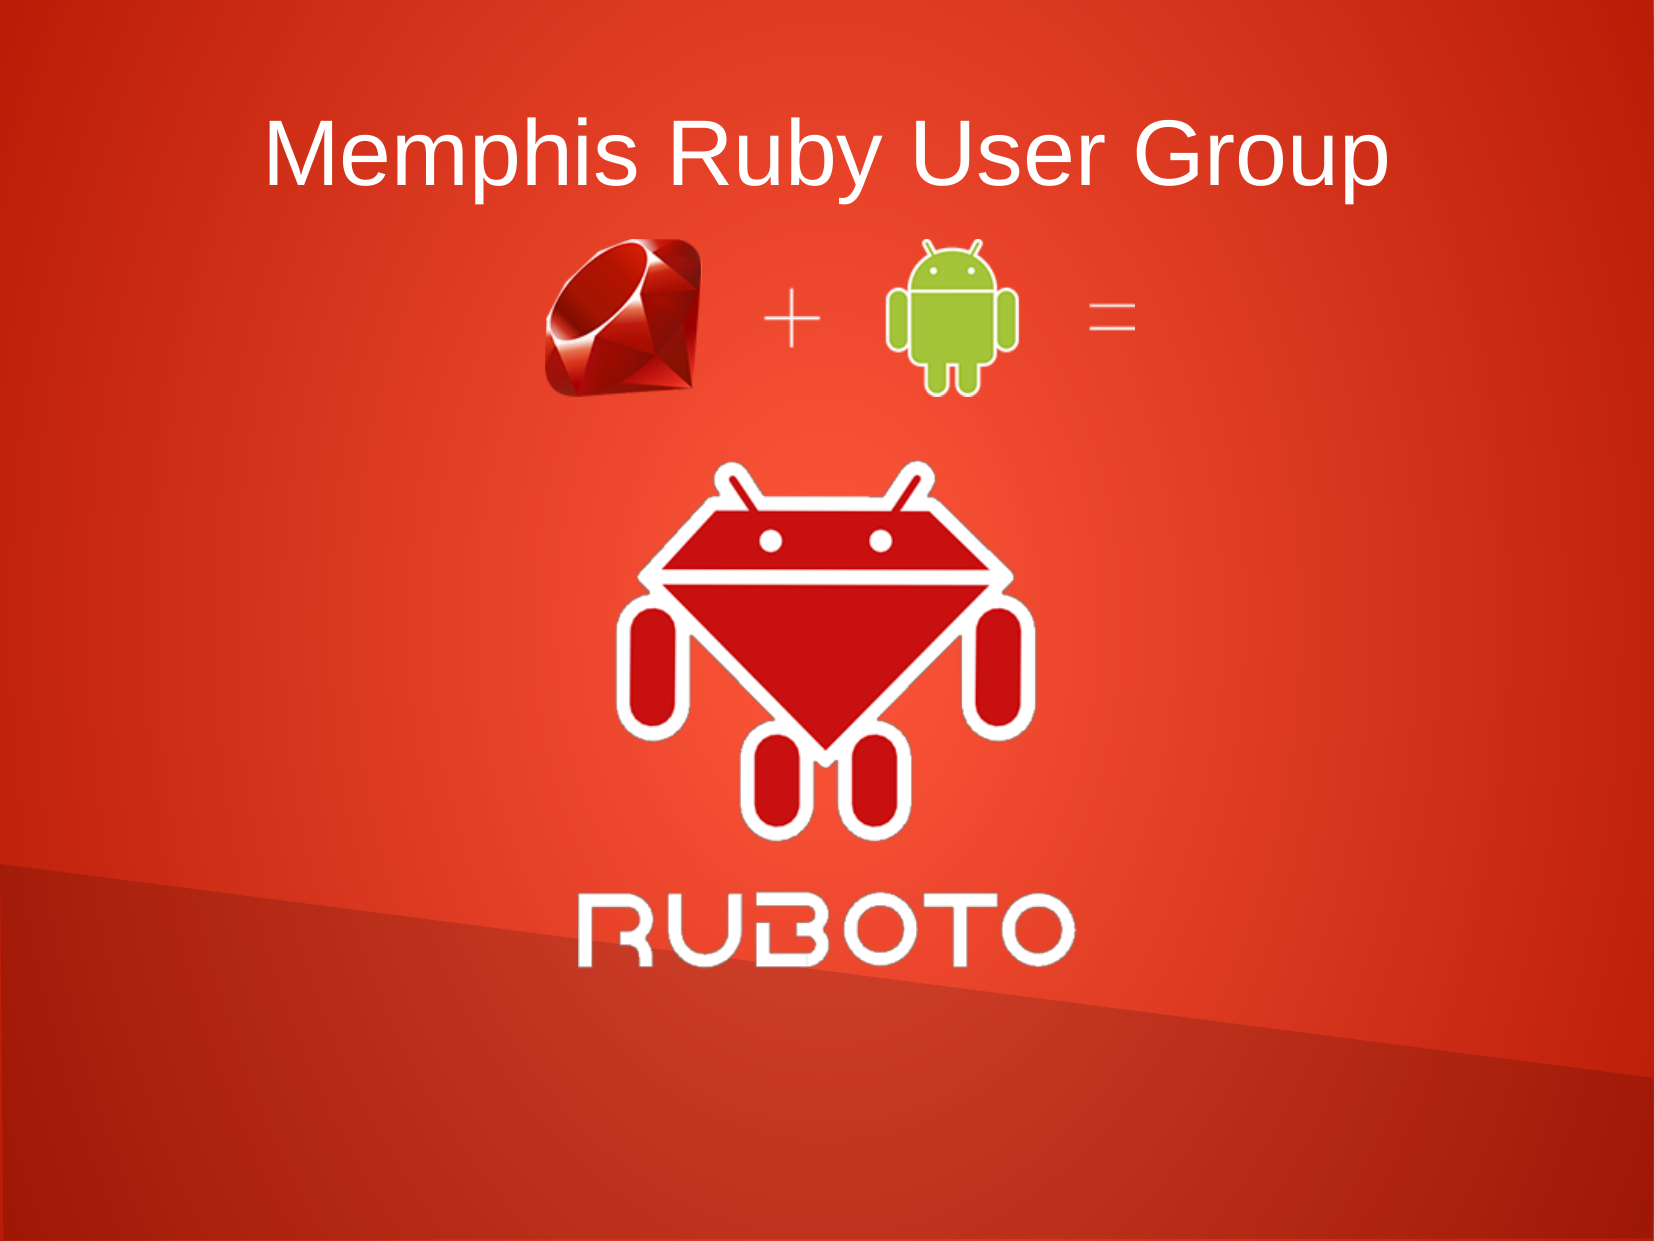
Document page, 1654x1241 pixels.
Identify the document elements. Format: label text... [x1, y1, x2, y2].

picture [578, 460, 1078, 970]
picture [545, 239, 1135, 397]
title Memphis Ruby User Group [82, 49, 1571, 257]
